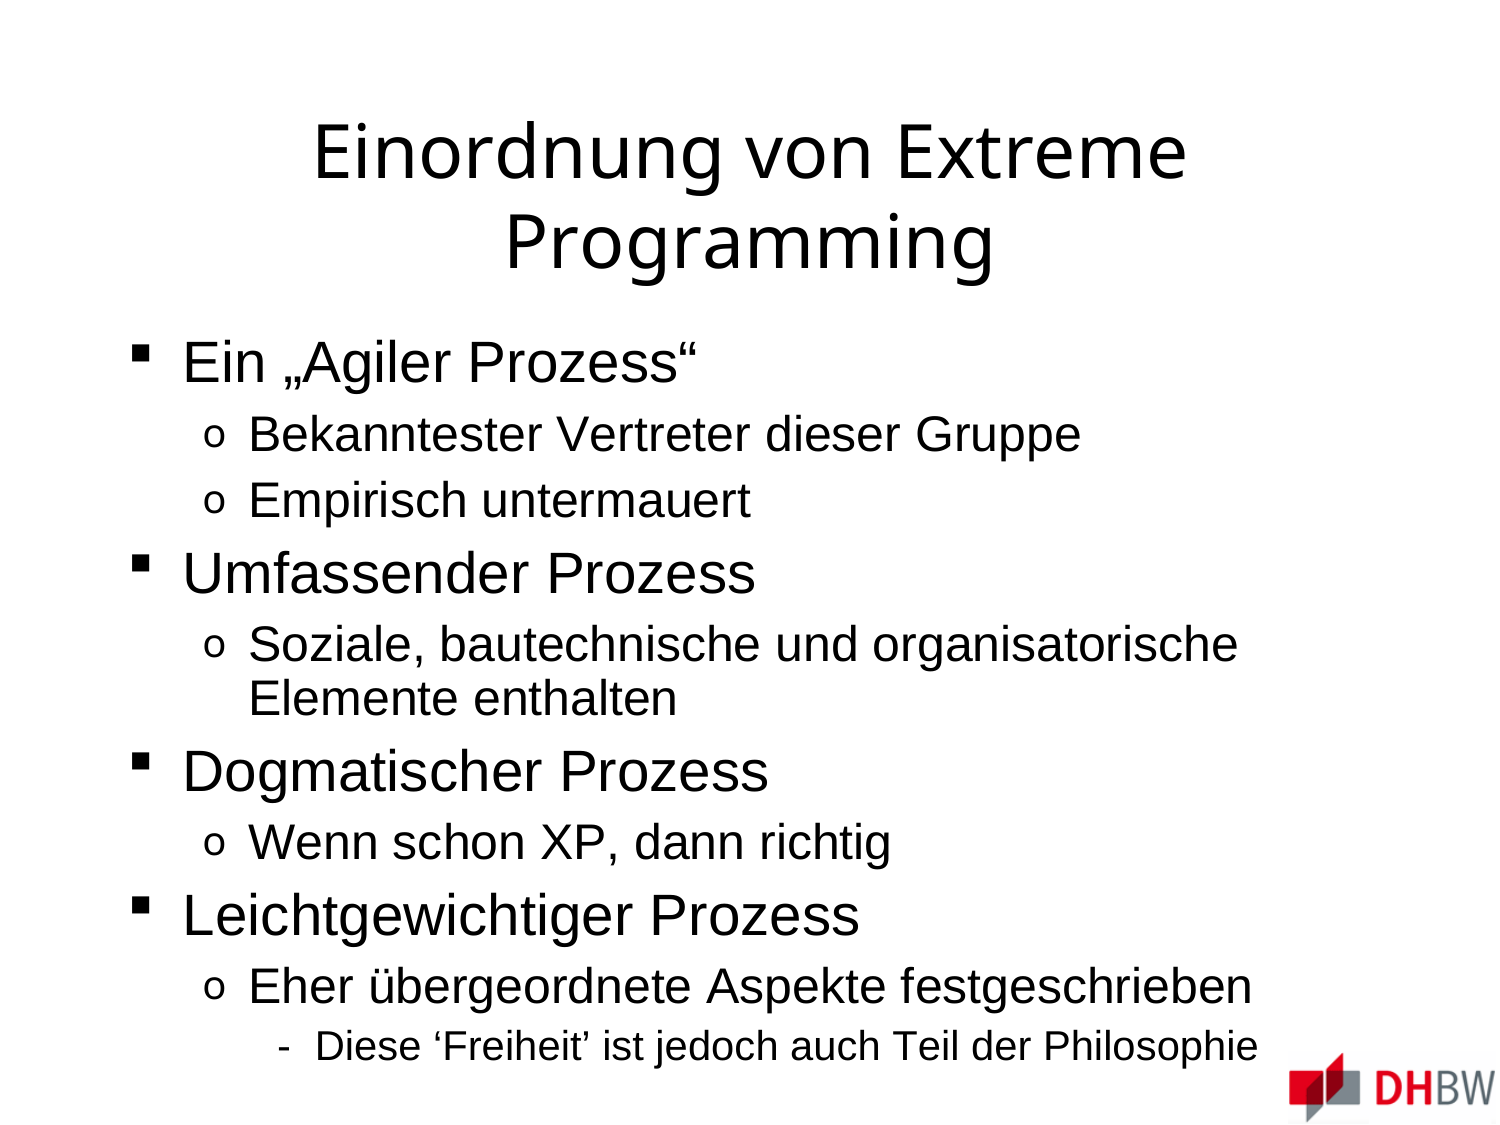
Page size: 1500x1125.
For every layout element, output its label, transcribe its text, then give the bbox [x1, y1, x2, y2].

list Ein „Agiler Prozess“ Bekanntester Vertreter dieser Gruppe Empirisch untermauert Umfassender Prozess Soziale, bautechnische und organisatorische Elemente enthalten Dogmatischer Prozess Wenn schon XP, dann richtig Leichtgewichtiger Prozess Eher übergeordnete Aspekte festgeschrieben Diese ‘Freiheit’ ist jedoch auch Teil der Philosophie [112, 324, 1388, 1078]
title Einordnung von Extreme Programming [112, 76, 1388, 312]
picture [1288, 1051, 1496, 1124]
